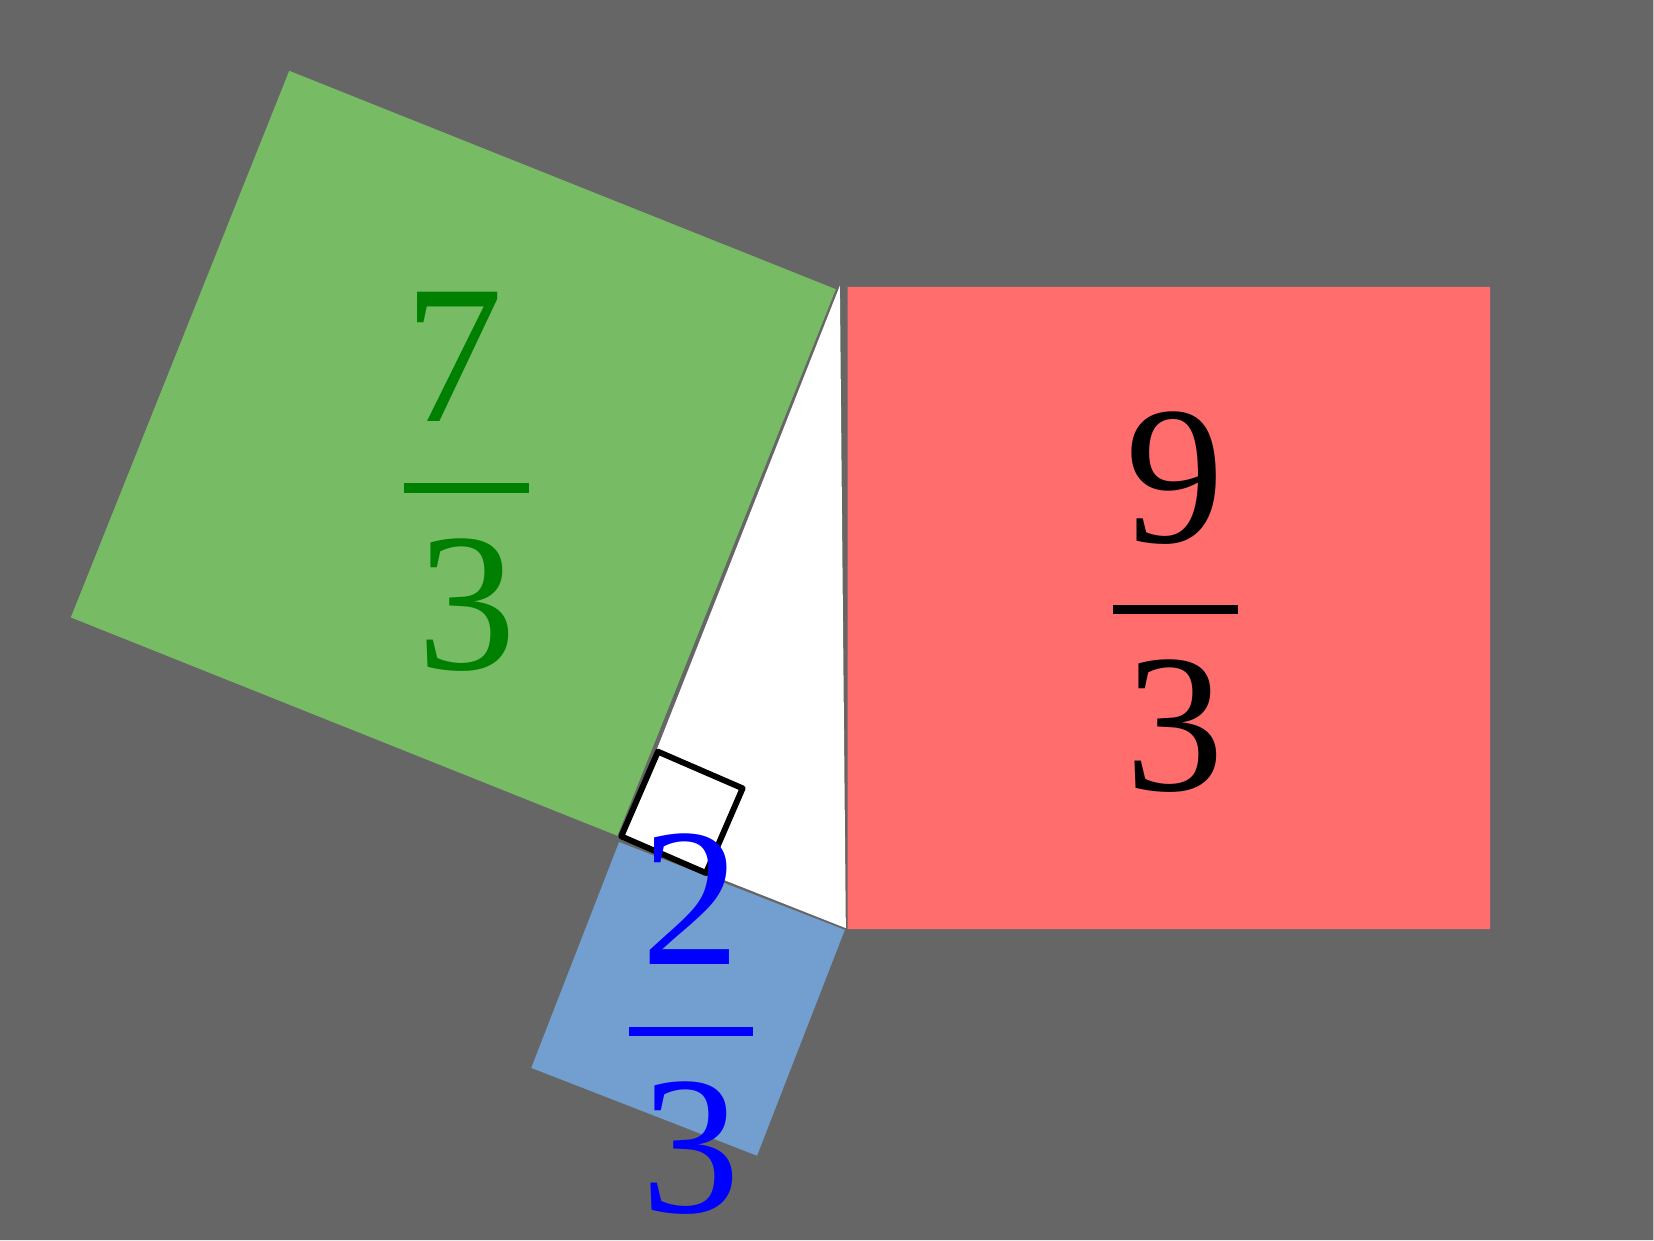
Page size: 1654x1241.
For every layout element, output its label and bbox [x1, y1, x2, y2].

chart [342, 248, 581, 718]
text_box [0, 0, 1654, 1241]
chart [1051, 369, 1290, 839]
text_box [645, 757, 738, 791]
chart [566, 791, 805, 1241]
